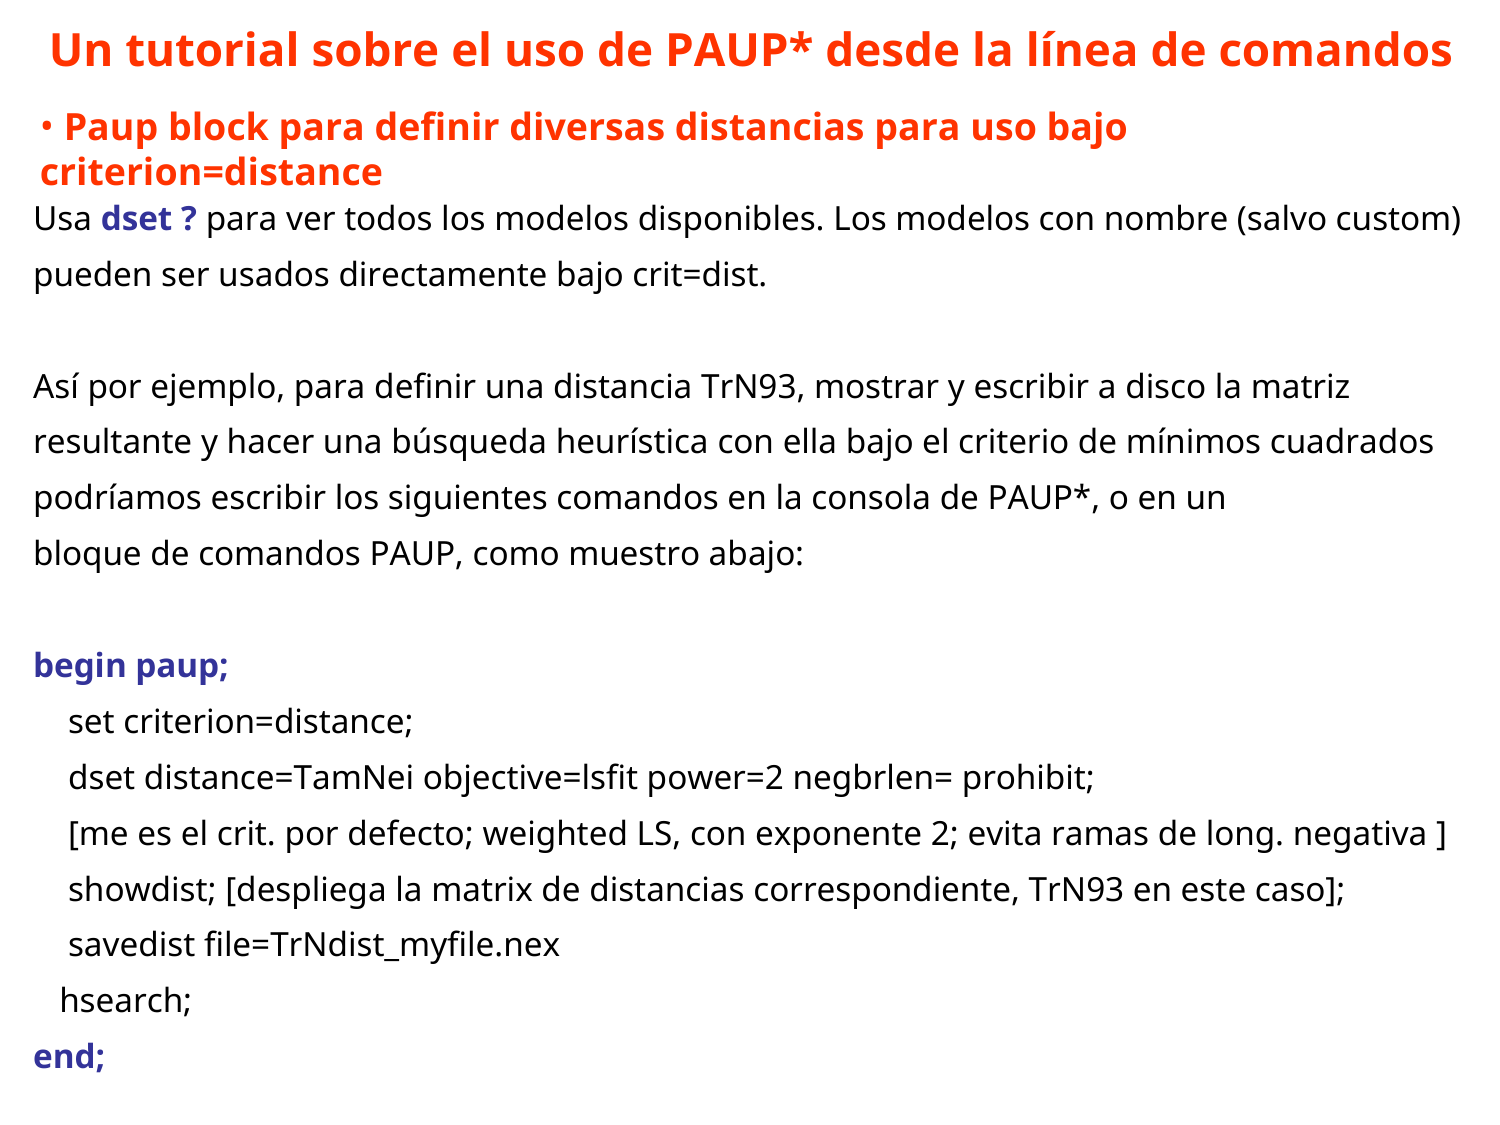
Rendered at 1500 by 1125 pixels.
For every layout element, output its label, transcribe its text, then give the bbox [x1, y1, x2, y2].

text_box Usa dset ? para ver todos los modelos disponibles. Los modelos con nombre (salvo custom) pueden ser usados directamente bajo crit=dist. Así por ejemplo, para definir una distancia TrN93, mostrar y escribir a disco la matriz resultante y hacer una búsqueda heurística con ella bajo el criterio de mínimos cuadrados podríamos escribir los siguientes comandos en la consola de PAUP*, o en un bloque de comandos PAUP, como muestro abajo: begin paup; set criterion=distance; dset distance=TamNei objective=lsfit power=2 negbrlen= prohibit; [me es el crit. por defecto; weighted LS, con exponente 2; evita ramas de long. negativa ] showdist; [despliega la matrix de distancias correspondiente, TrN93 en este caso]; savedist file=TrNdist_myfile.nex hsearch; end; [18, 173, 1479, 1083]
text_box Un tutorial sobre el uso de PAUP* desde la línea de comandos [34, 13, 1469, 84]
text_box Paup block para definir diversas distancias para uso bajo criterion=distance [25, 94, 1471, 173]
